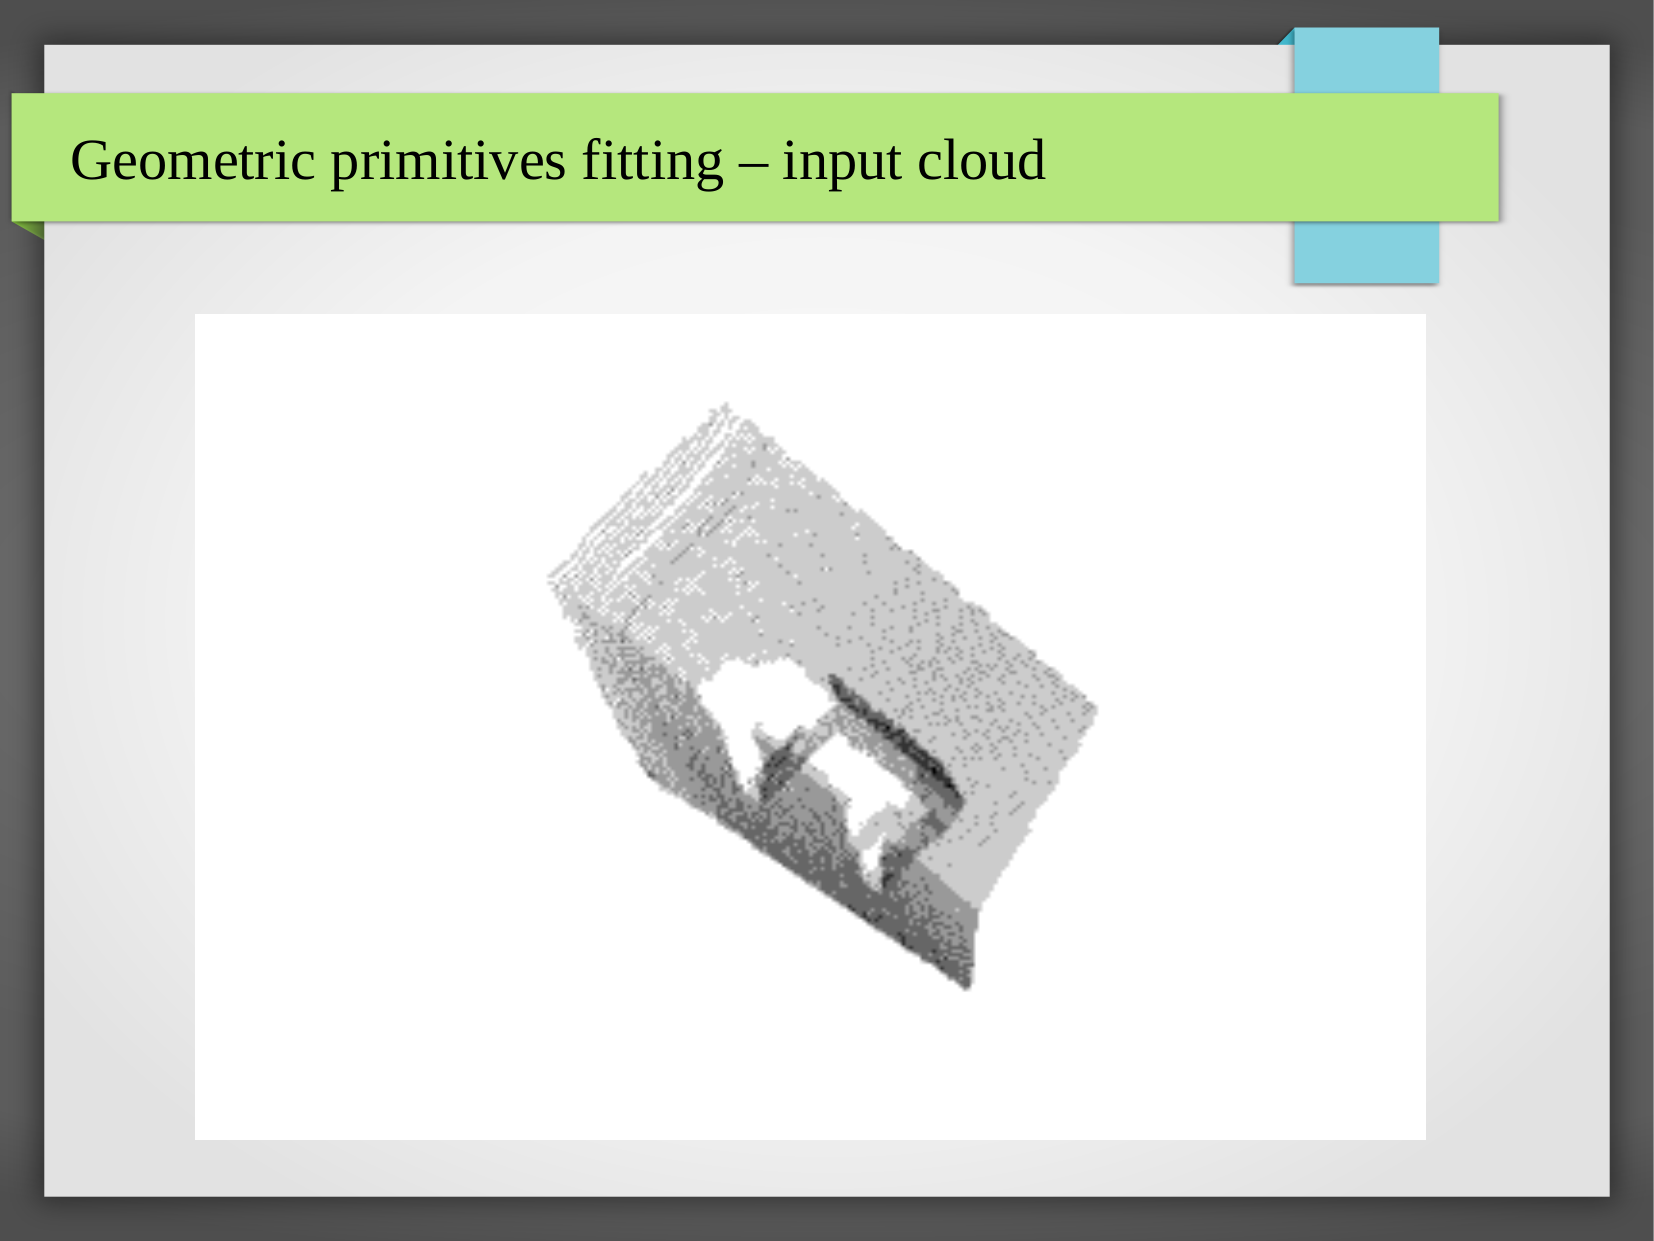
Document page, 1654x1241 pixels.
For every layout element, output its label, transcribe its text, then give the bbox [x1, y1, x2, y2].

title Geometric primitives fitting – input cloud [70, 106, 1229, 213]
picture [0, 0, 1654, 1241]
